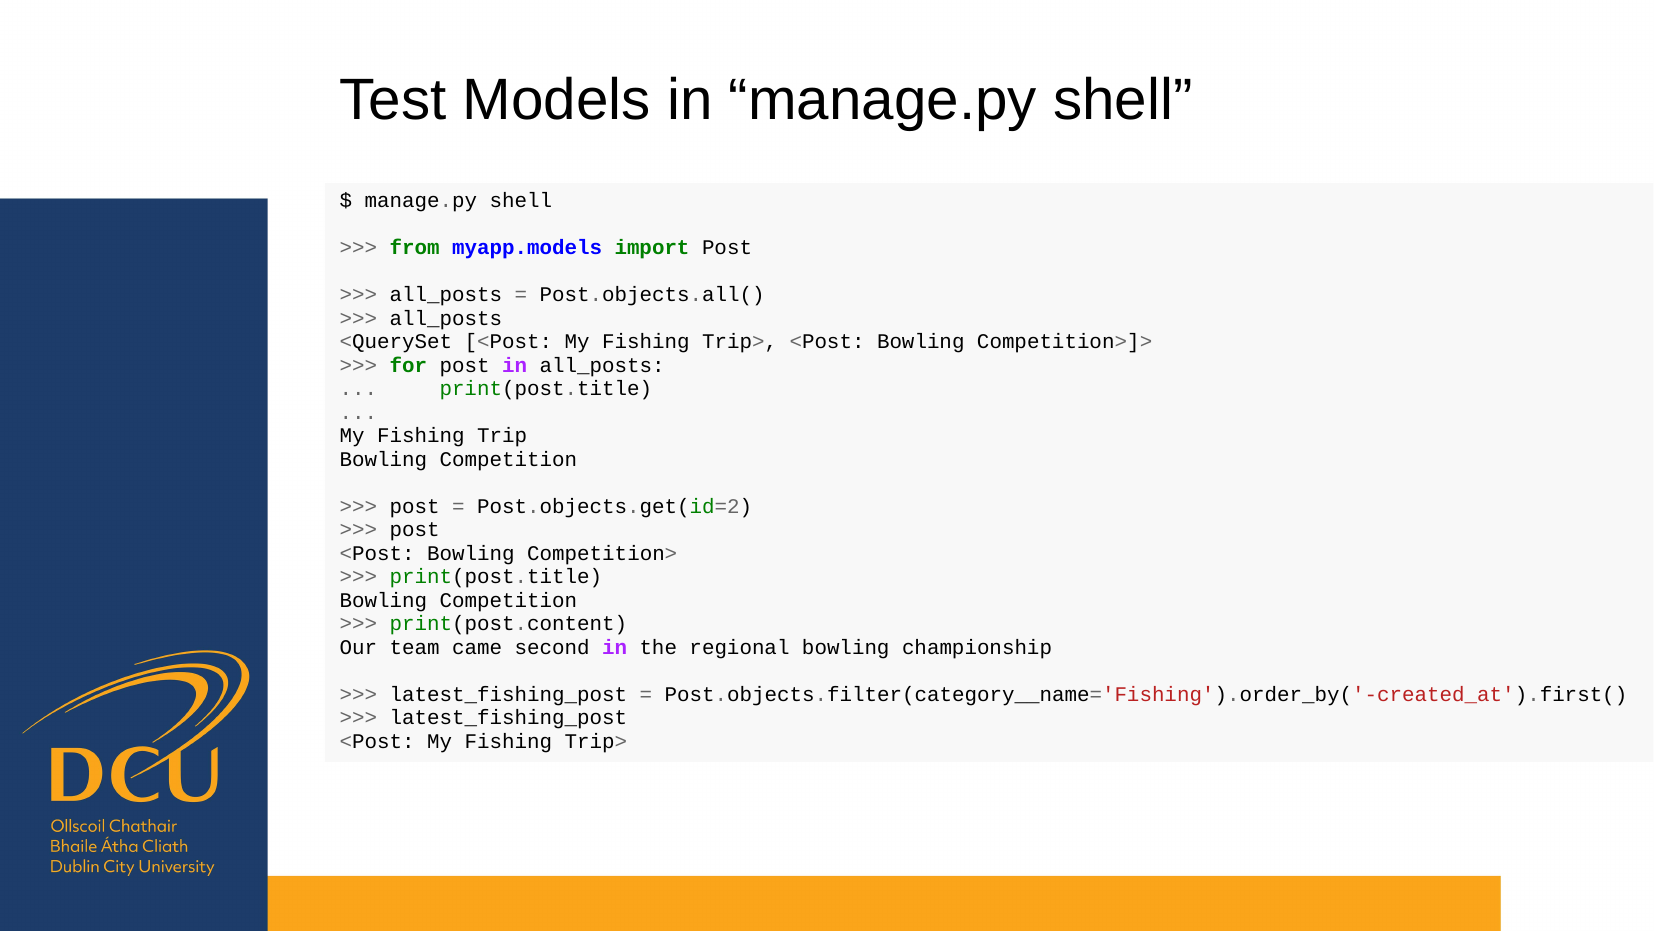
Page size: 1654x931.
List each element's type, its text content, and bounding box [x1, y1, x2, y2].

picture [0, 0, 1654, 931]
text_box $ manage.py shell >>> from myapp.models import Post >>> all_posts = Post.objects.all() >>> all_posts <QuerySet [<Post: My Fishing Trip>, <Post: Bowling Competition>]> >>> for post in all_posts: ... print(post.title) ... My Fishing Trip Bowling Competition >>> post = Post.objects.get(id=2) >>> post <Post: Bowling Competition> >>> print(post.title) Bowling Competition >>> print(post.content) Our team came second in the regional bowling championship >>> latest_fishing_post = Post.objects.filter(category__name='Fishing').order_by('-created_at').first() >>> latest_fishing_post <Post: My Fishing Trip> [324, 183, 1654, 762]
text_box Test Models in “manage.py shell” [324, 59, 1304, 139]
